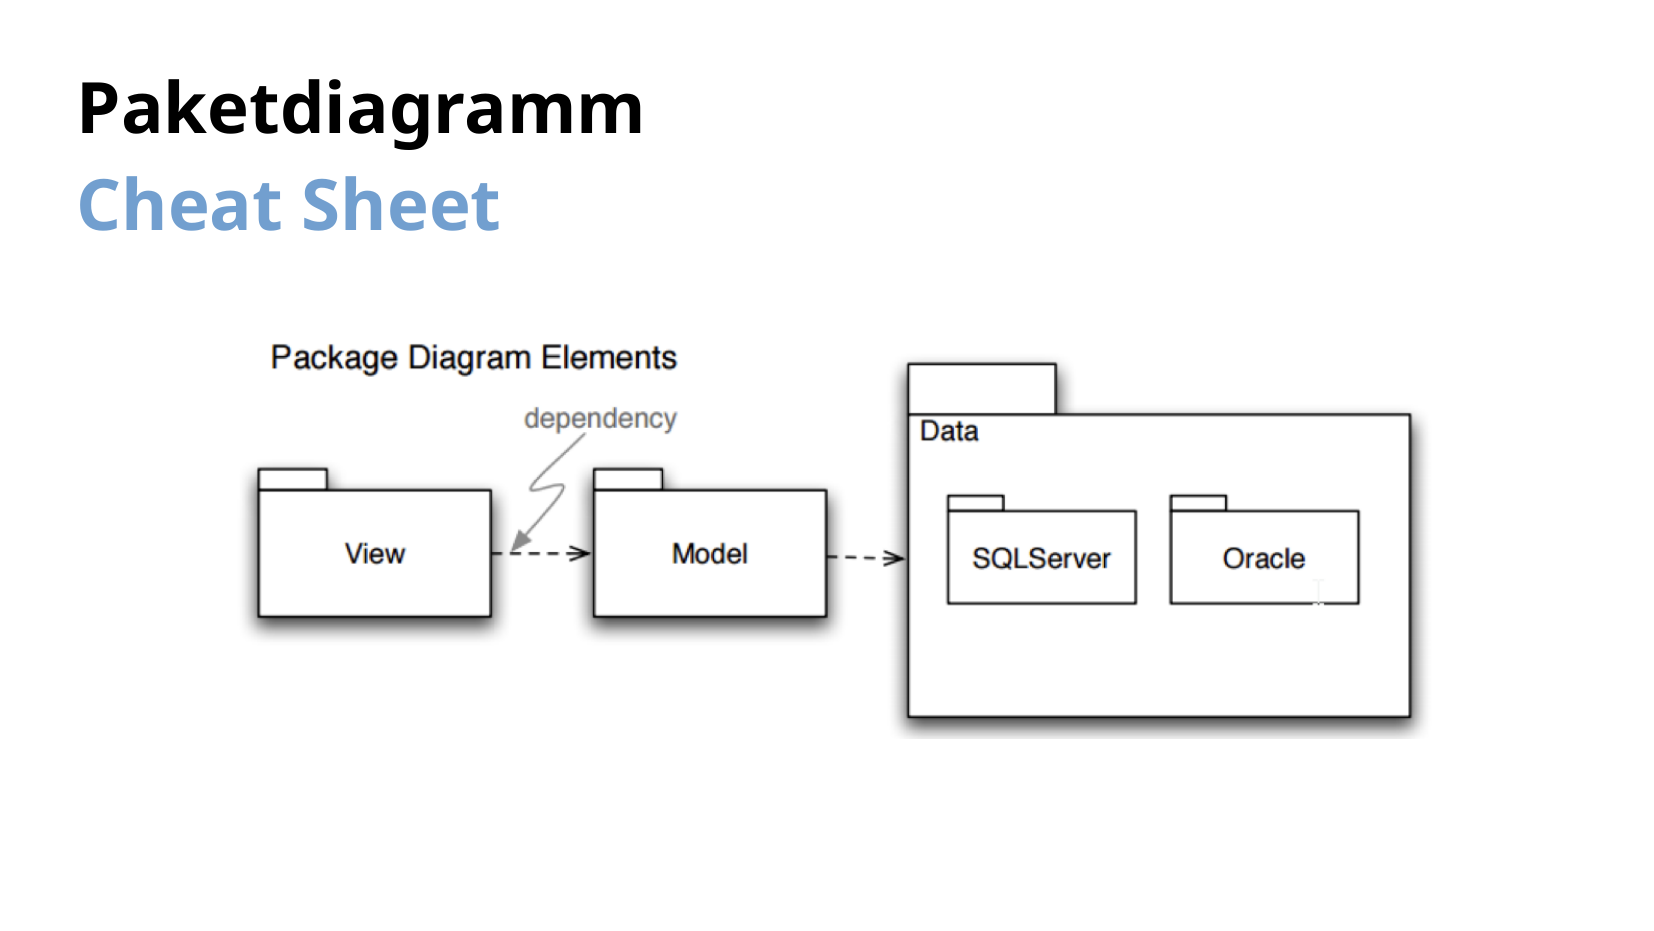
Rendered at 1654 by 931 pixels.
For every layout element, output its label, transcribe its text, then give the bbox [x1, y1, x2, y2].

picture [197, 311, 1471, 739]
title Paketdiagramm Cheat Sheet [76, 57, 1565, 251]
